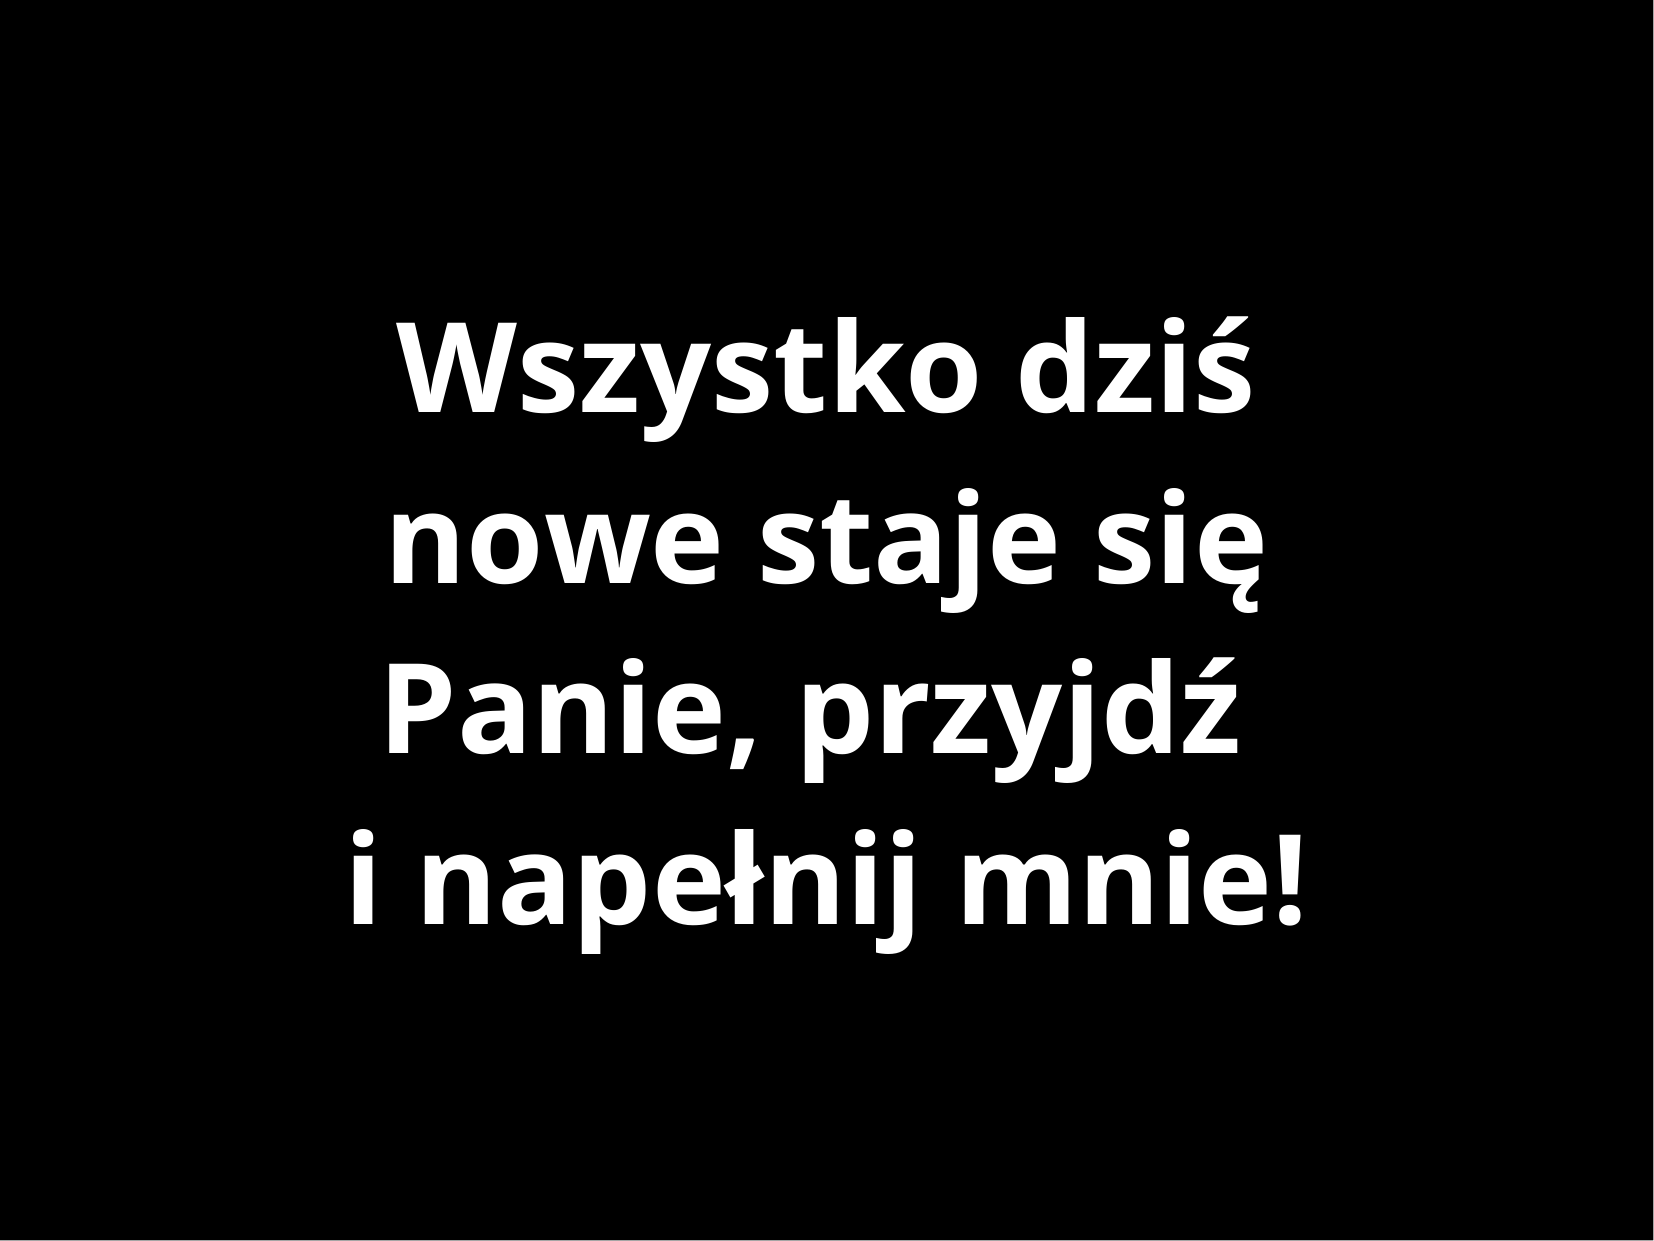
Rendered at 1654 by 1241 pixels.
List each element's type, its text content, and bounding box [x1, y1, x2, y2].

title Wszystko dziś nowe staje się Panie, przyjdź i napełnij mnie! [0, 0, 1654, 1241]
